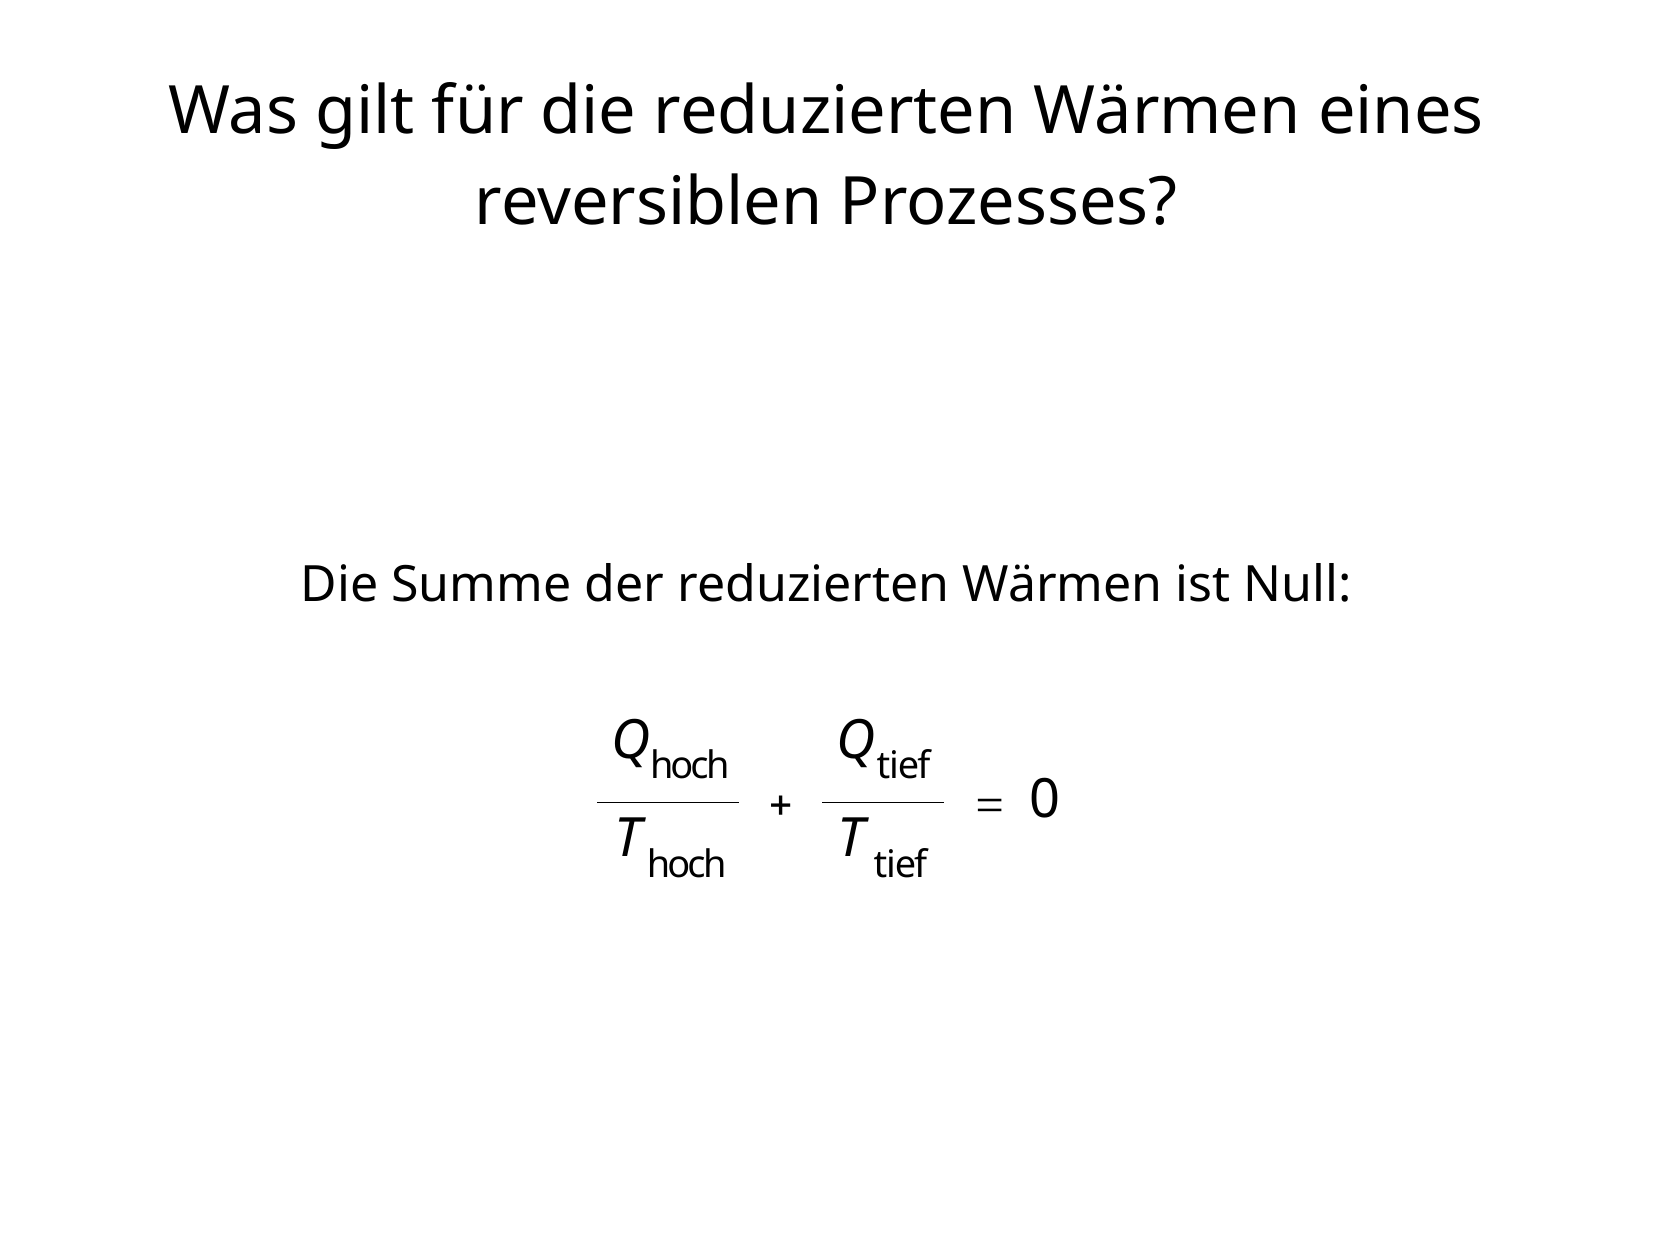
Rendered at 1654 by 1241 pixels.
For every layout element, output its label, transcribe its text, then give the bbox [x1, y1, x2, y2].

subtitle Die Summe der reduzierten Wärmen ist Null: [82, 290, 1571, 1010]
chart [589, 706, 1065, 888]
title Was gilt für die reduzierten Wärmen eines reversiblen Prozesses? [82, 49, 1571, 257]
